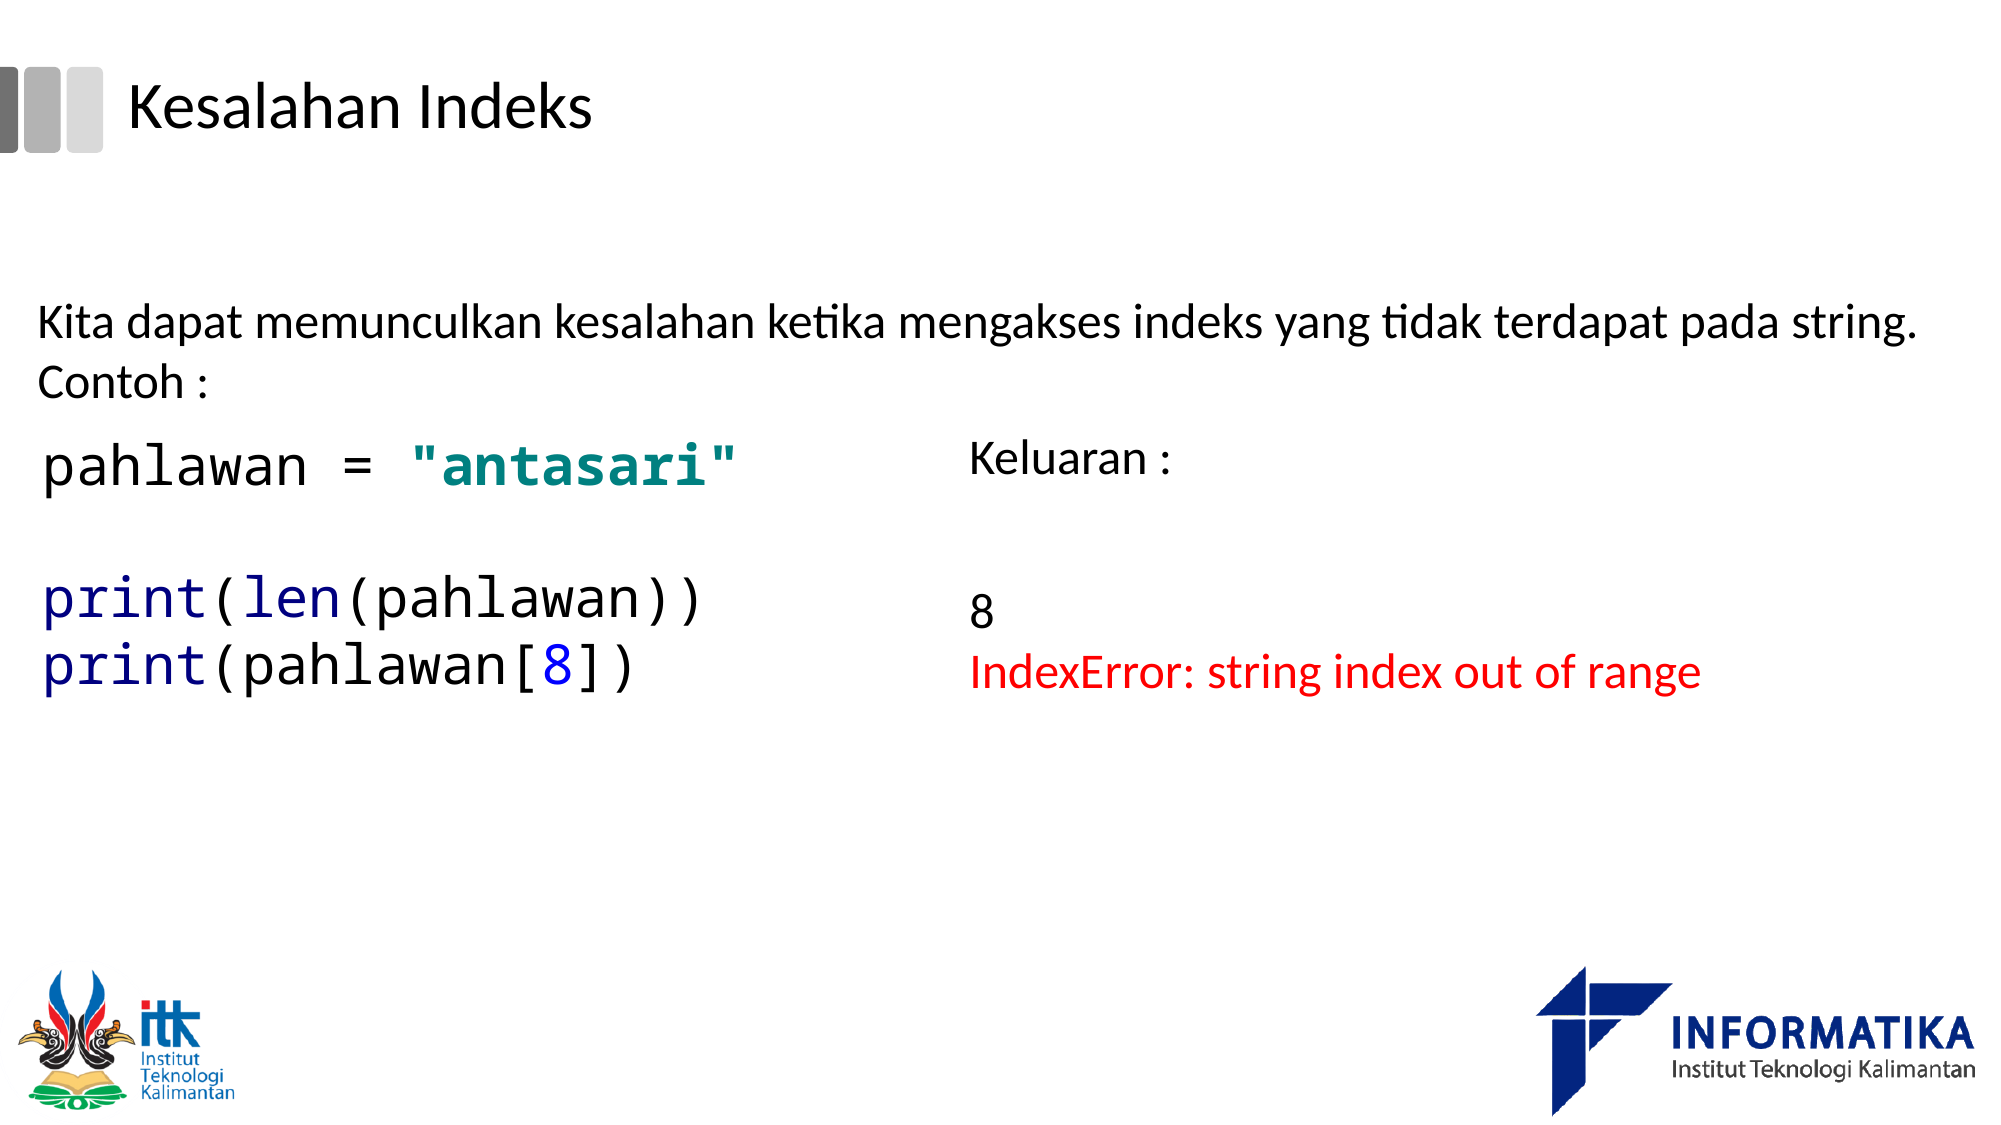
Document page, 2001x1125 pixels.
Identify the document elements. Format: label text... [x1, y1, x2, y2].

picture [0, 935, 253, 1125]
picture [1534, 965, 1976, 1118]
text_box Kita dapat memunculkan kesalahan ketika mengakses indeks yang tidak terdapat pada string. Contoh : [22, 281, 1965, 417]
text_box pahlawan = "antasari" print(len(pahlawan)) print(pahlawan[8]) [22, 419, 901, 706]
title Kesalahan Indeks [108, 51, 1834, 269]
text_box Keluaran : 8 IndexError: string index out of range [954, 417, 1875, 706]
